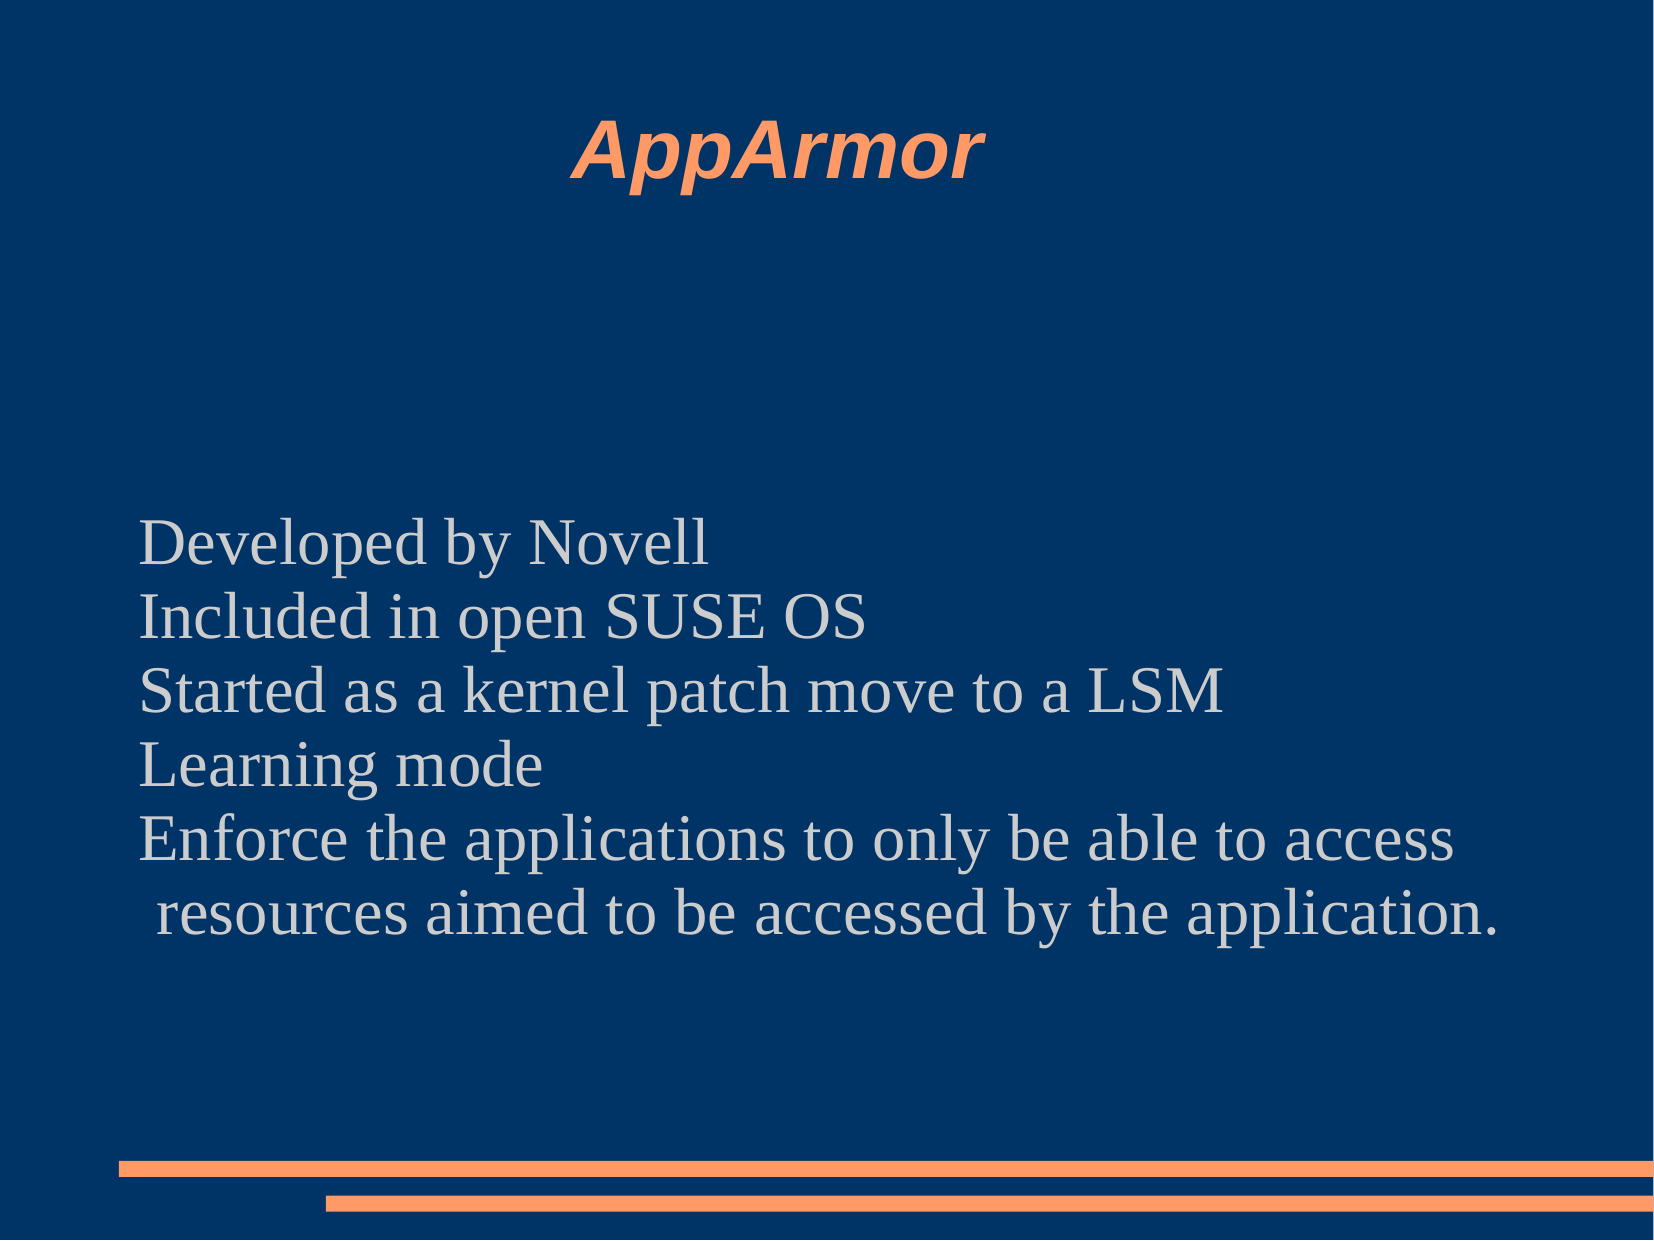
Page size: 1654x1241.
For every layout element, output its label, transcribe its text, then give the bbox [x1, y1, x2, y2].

subtitle Developed by Novell Included in open SUSE OS Started as a kernel patch move to a LSM Learning mode Enforce the applications to only be able to access resources aimed to be accessed by the application. [121, 322, 1561, 1133]
title AppArmor [121, 46, 1534, 254]
